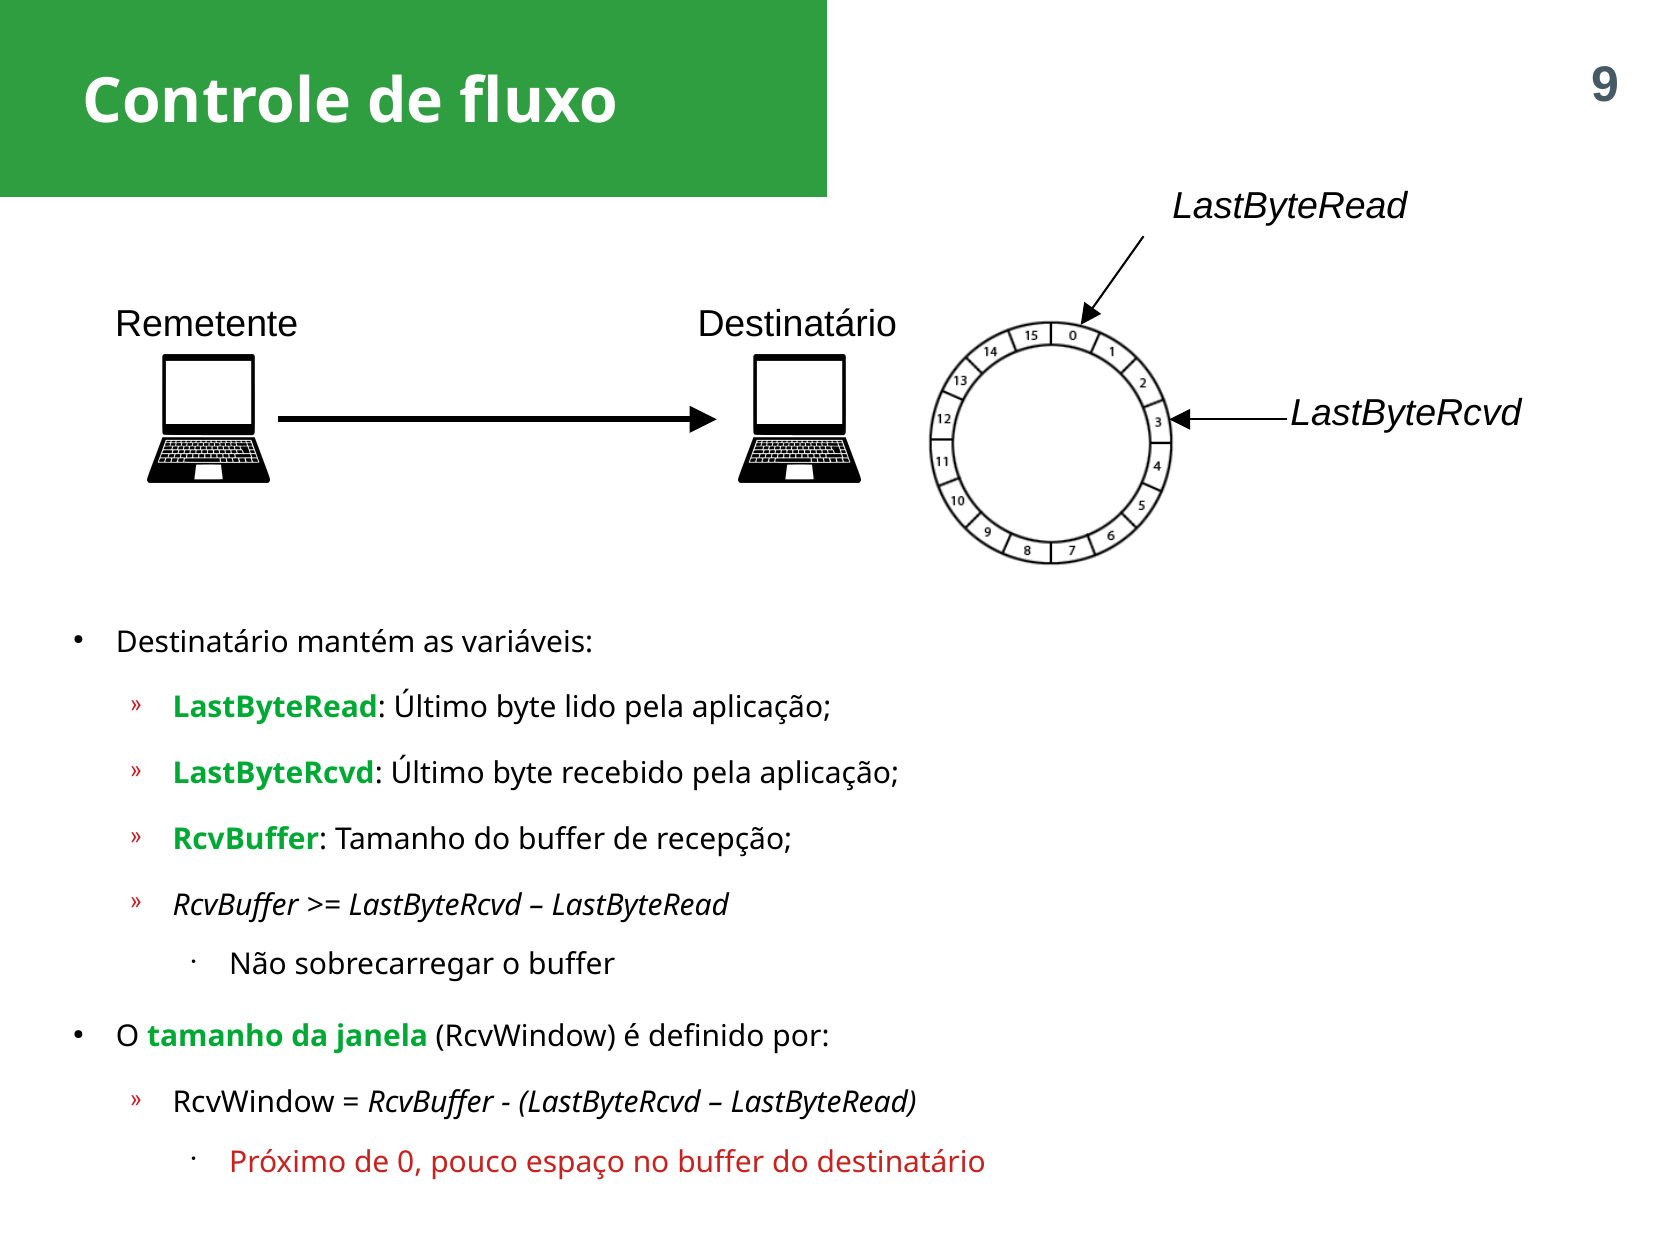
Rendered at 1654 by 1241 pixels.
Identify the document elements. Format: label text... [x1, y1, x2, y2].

picture [738, 355, 861, 483]
text_box LastByteRcvd [1275, 383, 1571, 443]
list Destinatário mantém as variáveis: LastByteRead: Último byte lido pela aplicação; LastByteRcvd: Último byte recebido pela aplicação; RcvBuffer: Tamanho do buffer de recepção; RcvBuffer >= LastByteRcvd – LastByteRead Não sobrecarregar o buffer O tamanho da janela (RcvWindow) é definido por: RcvWindow = RcvBuffer - (LastByteRcvd – LastByteRead) Próximo de 0, pouco espaço no buffer do destinatário [59, 620, 1548, 1182]
text_box Destinatário [679, 295, 916, 355]
picture [147, 355, 270, 483]
title Controle de fluxo [82, 0, 1152, 202]
text_box Remetente [88, 295, 325, 355]
picture [903, 295, 1199, 591]
text_box LastByteRead [1157, 177, 1453, 237]
